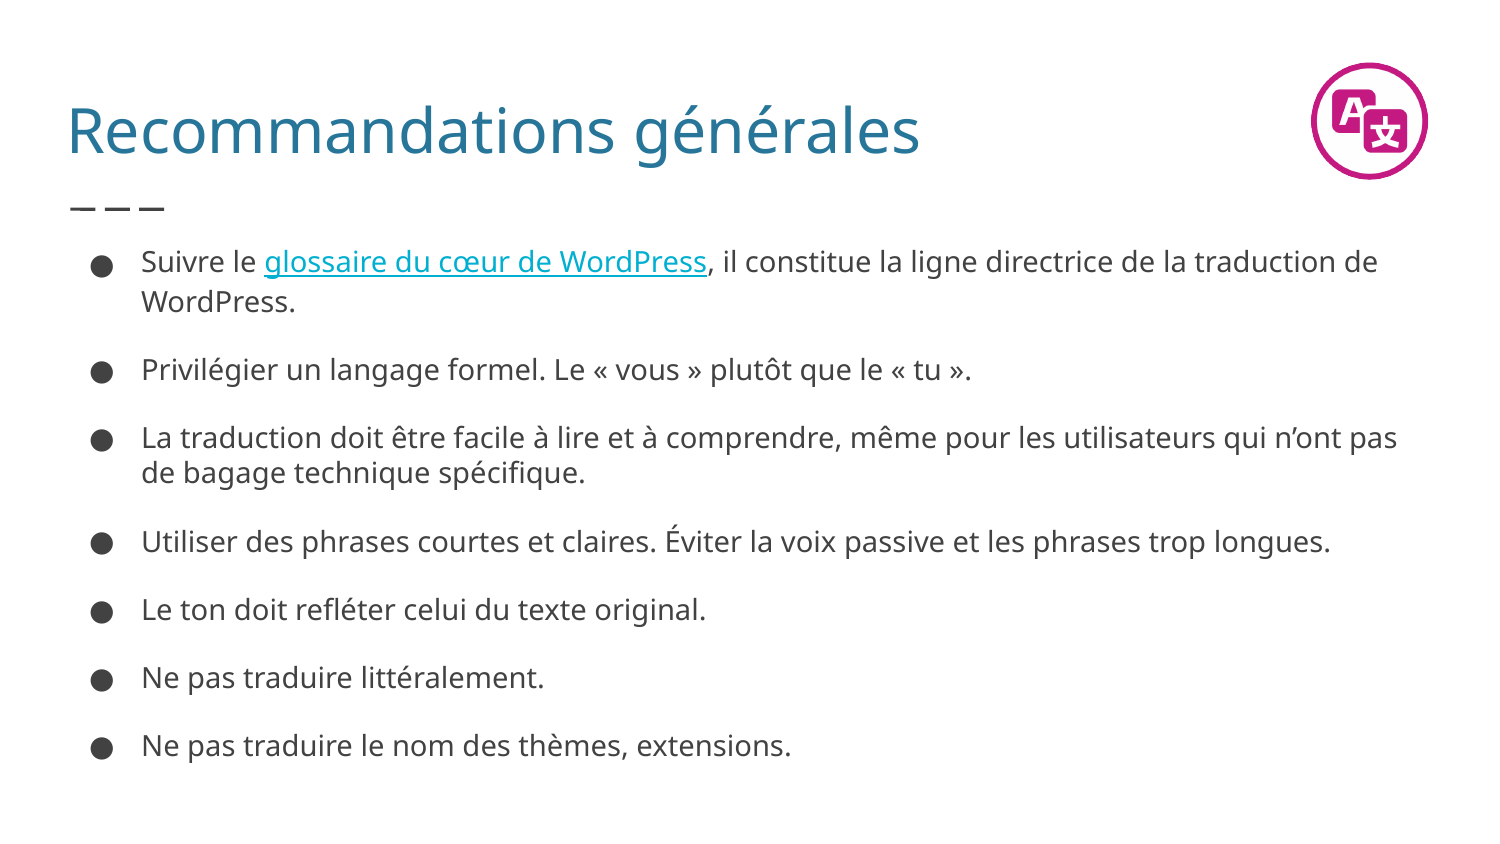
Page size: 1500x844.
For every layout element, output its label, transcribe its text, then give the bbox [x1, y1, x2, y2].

title Recommandations générales [51, 61, 1290, 182]
list Suivre le glossaire du cœur de WordPress, il constitue la ligne directrice de la traduction de WordPress. Privilégier un langage formel. Le « vous » plutôt que le « tu ». La traduction doit être facile à lire et à comprendre, même pour les utilisateurs qui n’ont pas de bagage technique spécifique. Utiliser des phrases courtes et claires. Éviter la voix passive et les phrases trop longues. Le ton doit refléter celui du texte original. Ne pas traduire littéralement. Ne pas traduire le nom des thèmes, extensions. [51, 228, 1449, 737]
picture [1290, 54, 1449, 188]
